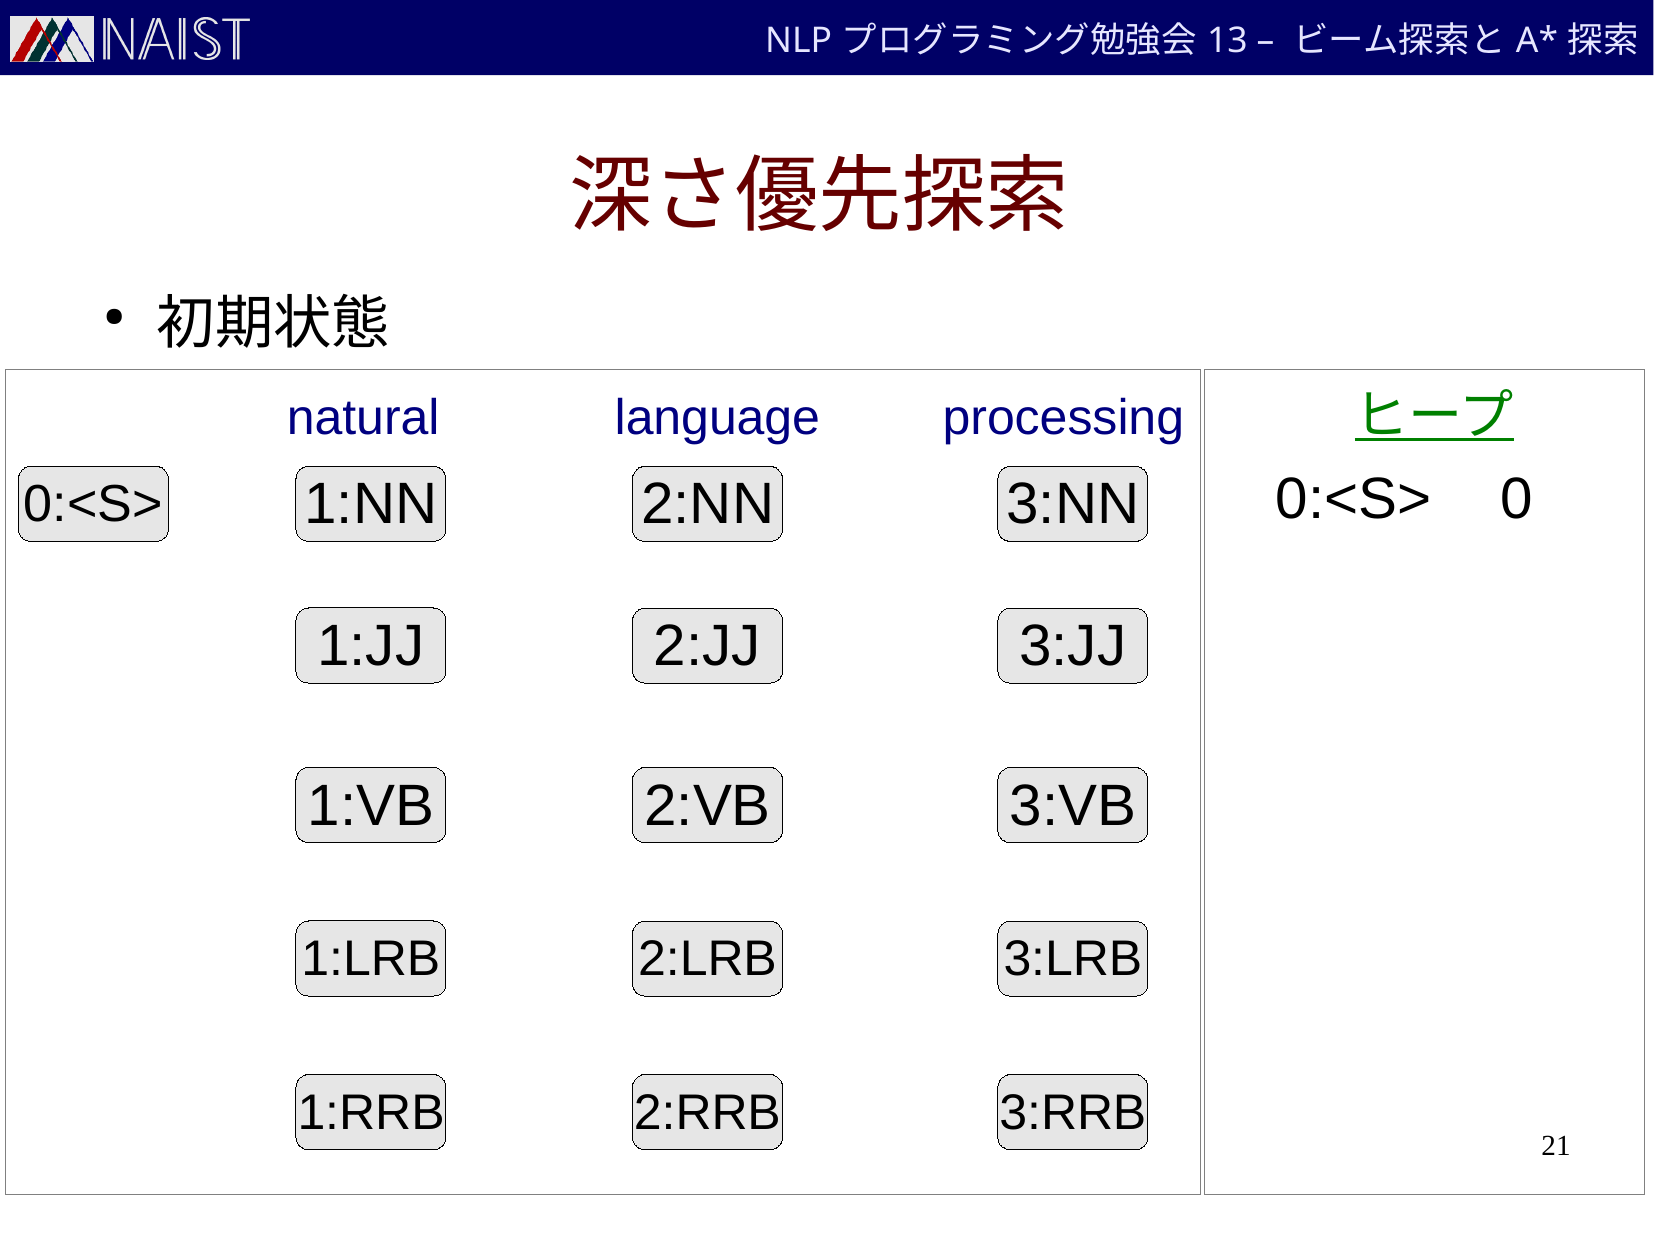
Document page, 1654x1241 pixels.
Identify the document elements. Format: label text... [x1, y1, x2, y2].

text_box 1:NN [295, 466, 446, 542]
picture [10, 16, 94, 62]
text_box 2:JJ [632, 608, 783, 684]
text_box 2:NN [632, 466, 783, 542]
text_box 2:RRB [632, 1074, 783, 1150]
text_box 3:LRB [997, 921, 1148, 997]
text_box 1:LRB [295, 920, 446, 997]
text_box 3:JJ [997, 608, 1148, 684]
text_box 3:NN [997, 466, 1148, 542]
text_box 0:<S> 0 [1261, 457, 1549, 538]
text_box 1:VB [295, 767, 446, 843]
picture [102, 17, 251, 60]
list 初期状態 [86, 276, 1575, 340]
title 深さ優先探索 [75, 92, 1564, 285]
text_box 1:JJ [295, 607, 446, 684]
text_box 2:LRB [632, 921, 783, 997]
text_box ヒープ [1339, 376, 1515, 455]
text_box 1:RRB [295, 1074, 446, 1150]
text_box natural language processing [201, 381, 1200, 453]
text_box 2:VB [632, 767, 783, 843]
text_box 3:RRB [997, 1074, 1148, 1150]
text_box 0:<S> [18, 466, 169, 542]
text_box 3:VB [997, 767, 1148, 843]
